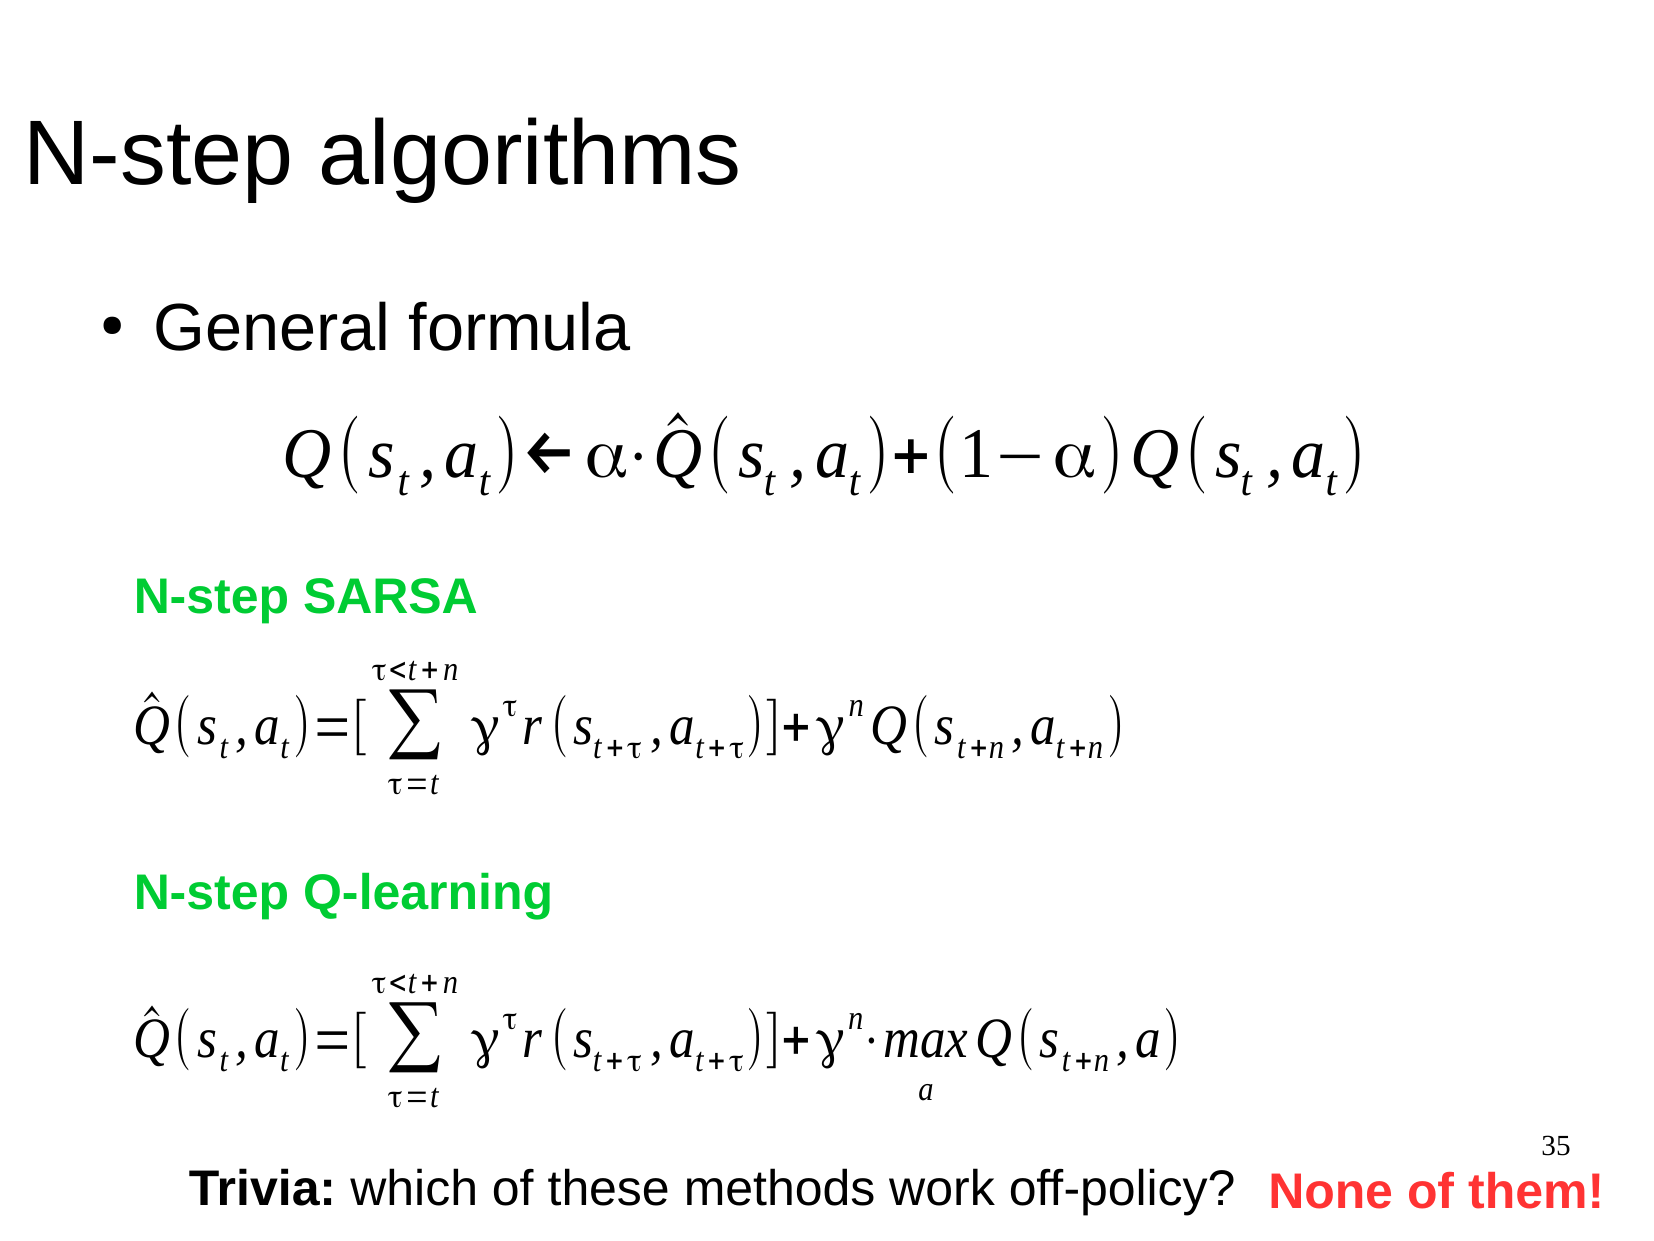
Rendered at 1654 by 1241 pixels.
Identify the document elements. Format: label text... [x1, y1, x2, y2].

chart [265, 406, 1383, 505]
chart [120, 961, 1193, 1117]
text_box Trivia: which of these methods work off-policy? [171, 1150, 1254, 1228]
text_box N-step SARSA [118, 561, 493, 633]
chart [120, 648, 1137, 804]
list General formula [82, 290, 1571, 1010]
title N-step algorithms [23, 49, 1512, 257]
text_box N-step Q-learning [118, 856, 569, 928]
text_box None of them! [1253, 1156, 1620, 1228]
